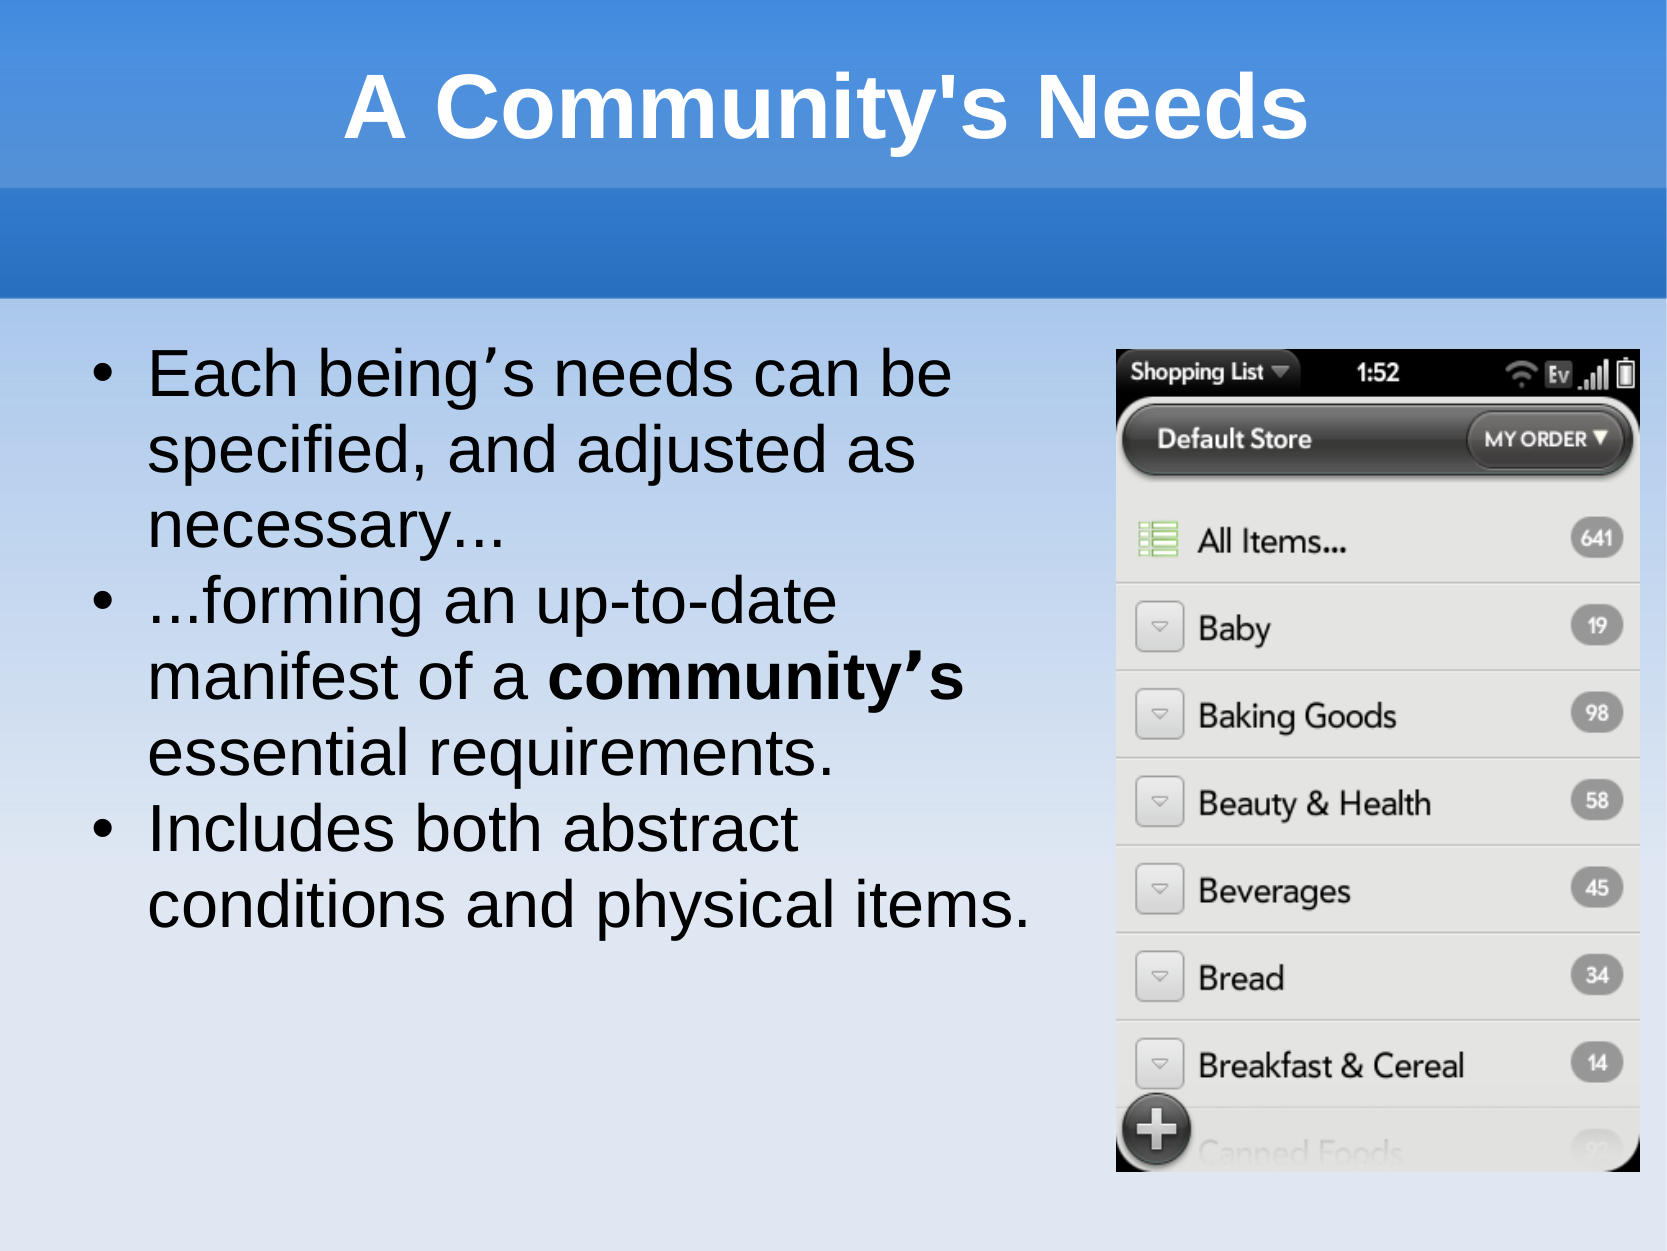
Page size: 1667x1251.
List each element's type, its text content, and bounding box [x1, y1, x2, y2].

title A Community's Needs [67, 6, 1587, 209]
picture [0, 0, 1667, 1251]
subtitle Each being’s needs can be specified, and adjusted as necessary... ...forming an up-to-date manifest of a community’s essential requirements. Includes both abstract conditions and physical items. [72, 335, 1035, 1141]
